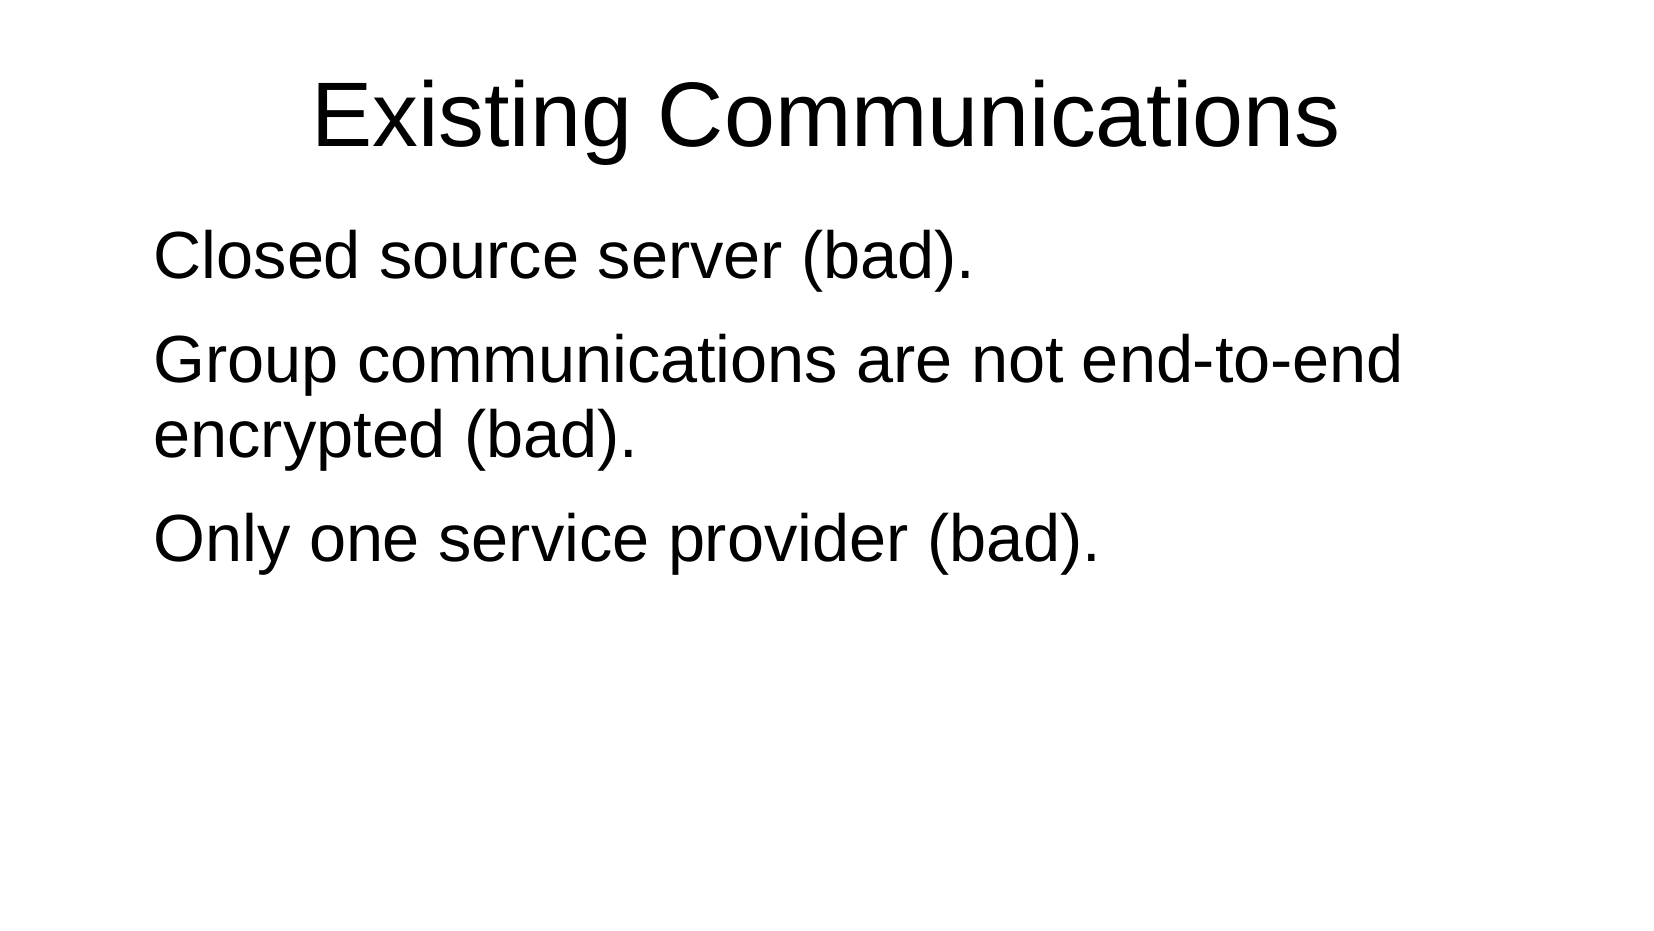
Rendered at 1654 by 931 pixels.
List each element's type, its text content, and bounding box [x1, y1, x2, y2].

title Existing Communications [82, 37, 1571, 193]
list Closed source server (bad). Group communications are not end-to-end encrypted (bad). Only one service provider (bad). [82, 217, 1571, 757]
